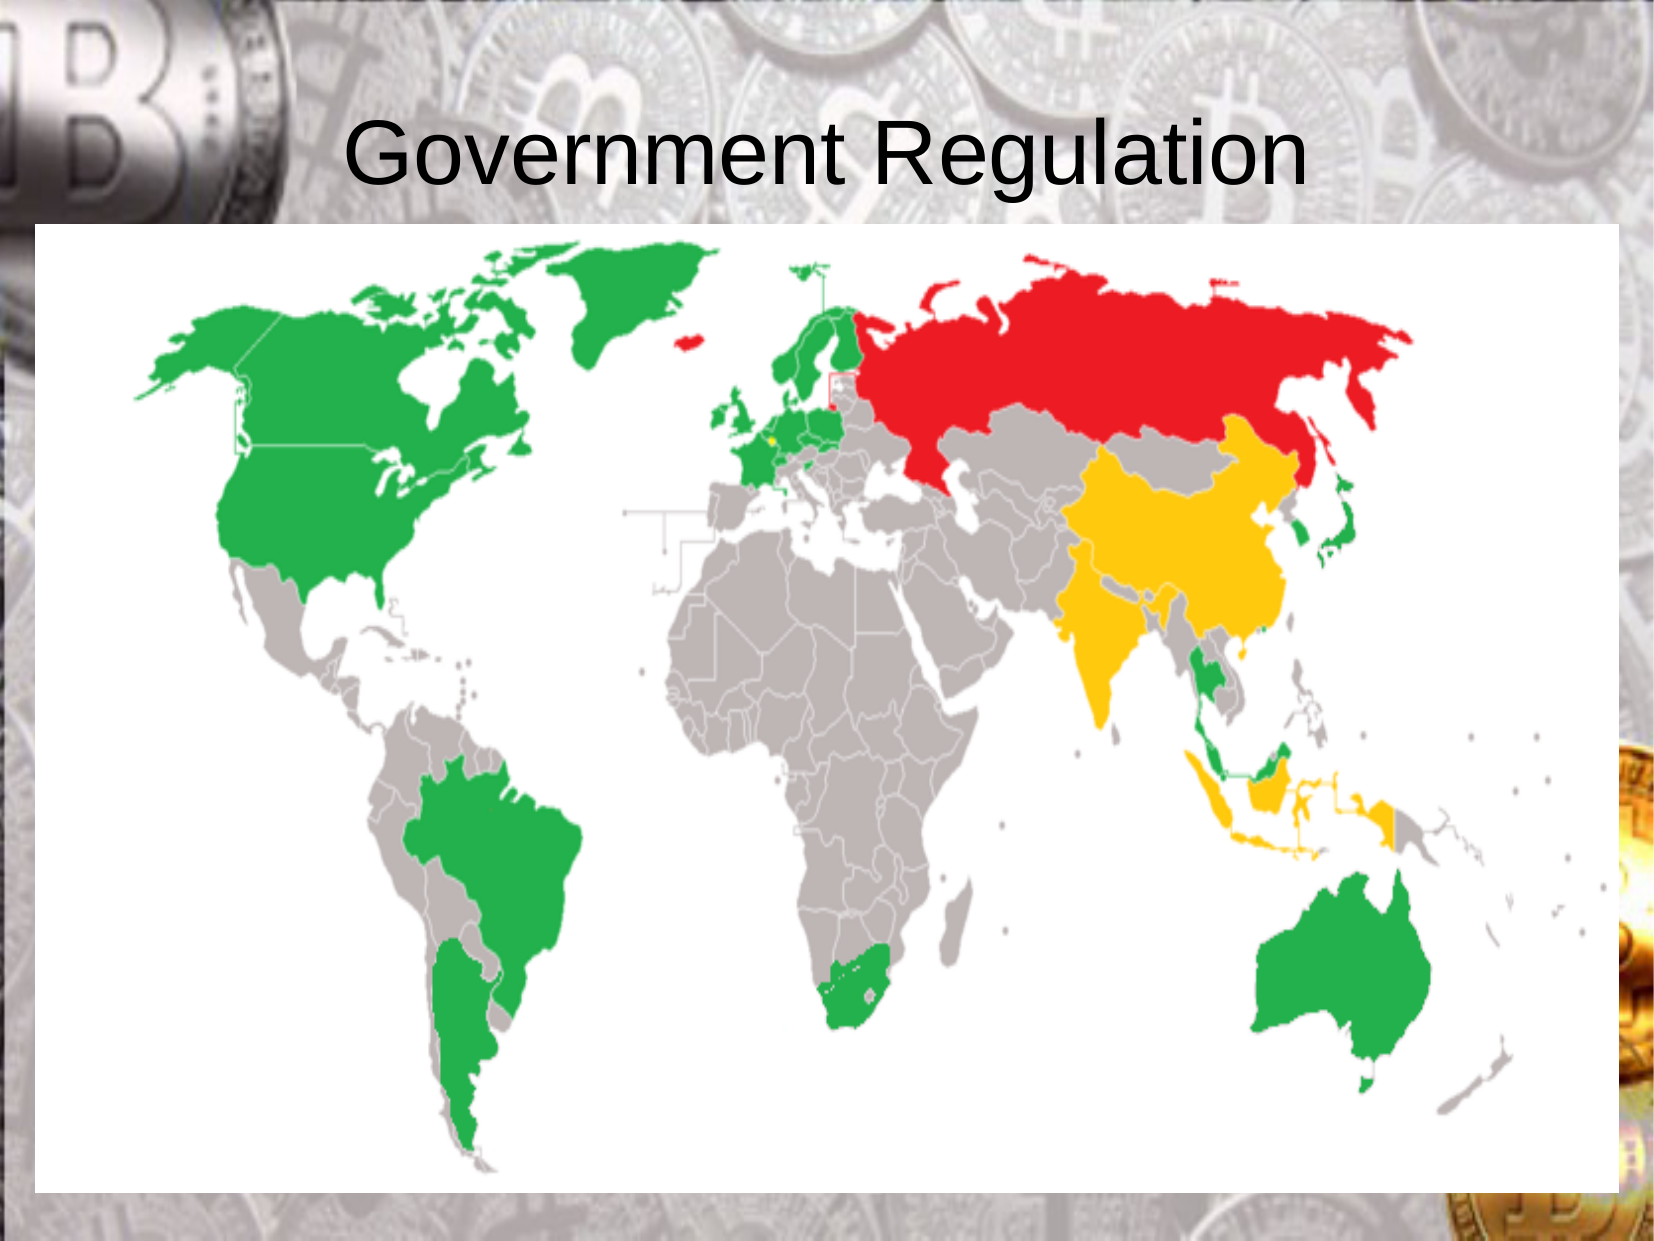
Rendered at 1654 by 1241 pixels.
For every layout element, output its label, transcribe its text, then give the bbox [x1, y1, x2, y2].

picture [0, 0, 1654, 1241]
title Government Regulation [82, 49, 1571, 224]
